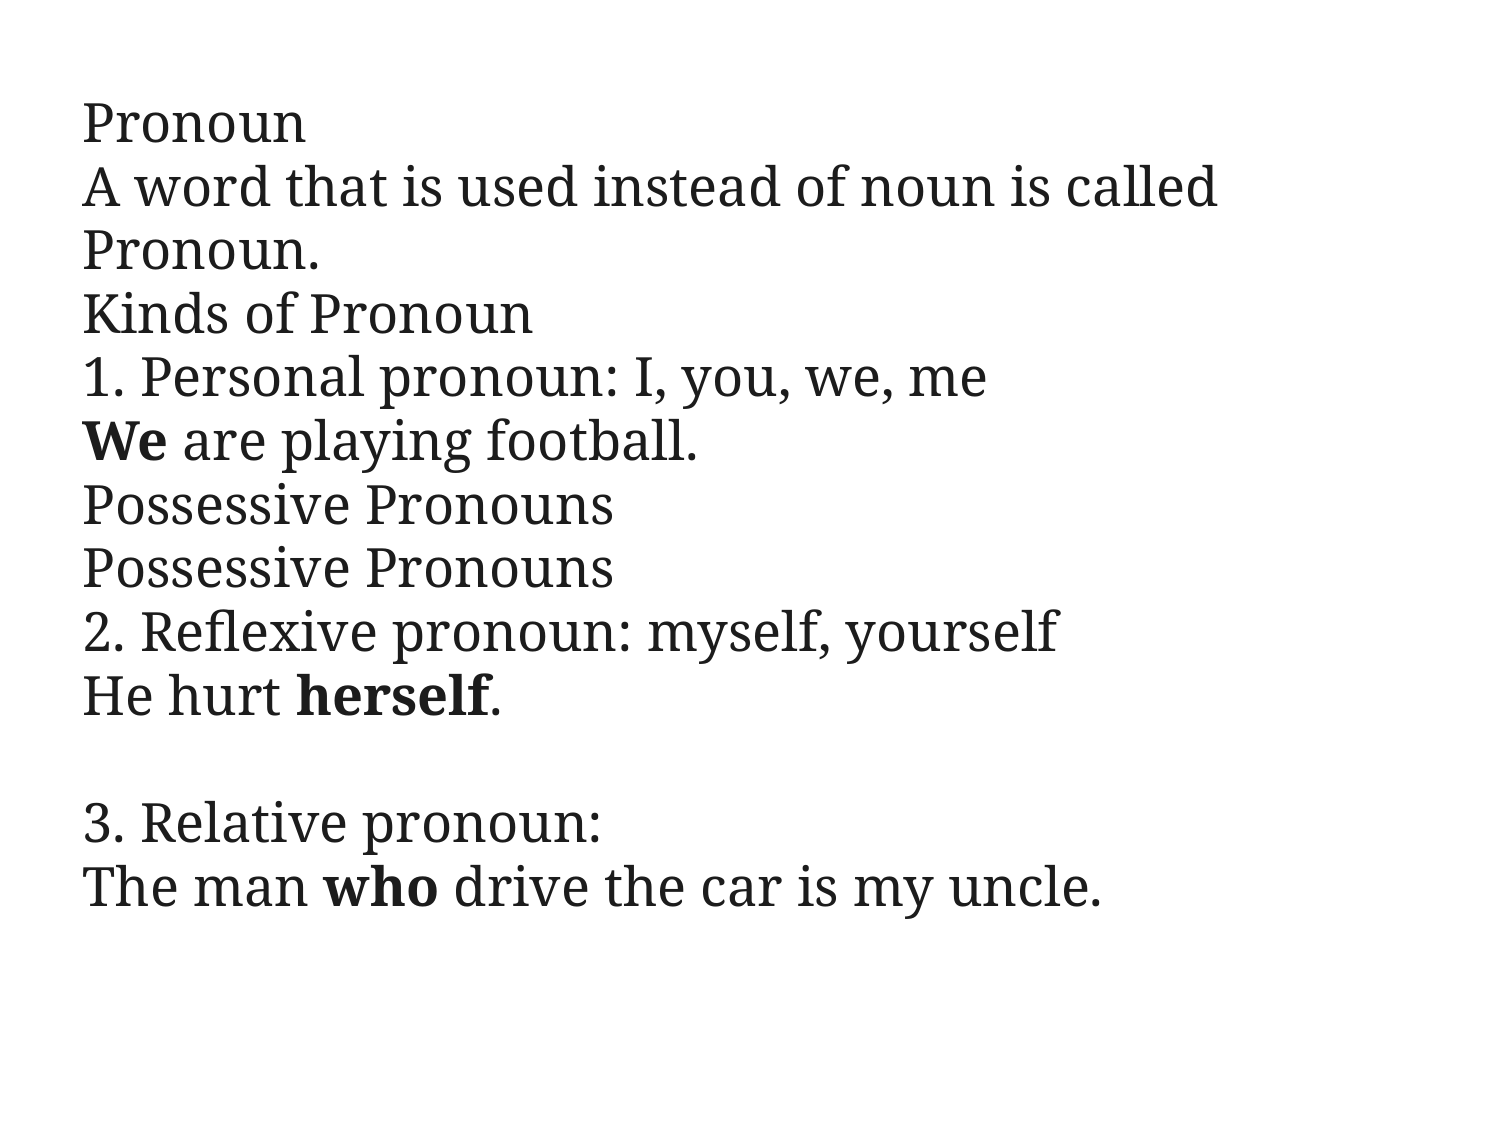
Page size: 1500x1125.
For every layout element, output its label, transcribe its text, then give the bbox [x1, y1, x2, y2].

text_box Pronoun A word that is used instead of noun is called Pronoun. Kinds of Pronoun 1. Personal pronoun: I, you, we, me We are playing football. Possessive Pronouns Possessive Pronouns 2. Reflexive pronoun: myself, yourself He hurt herself. 3. Relative pronoun: The man who drive the car is my uncle. [82, 90, 1500, 1065]
